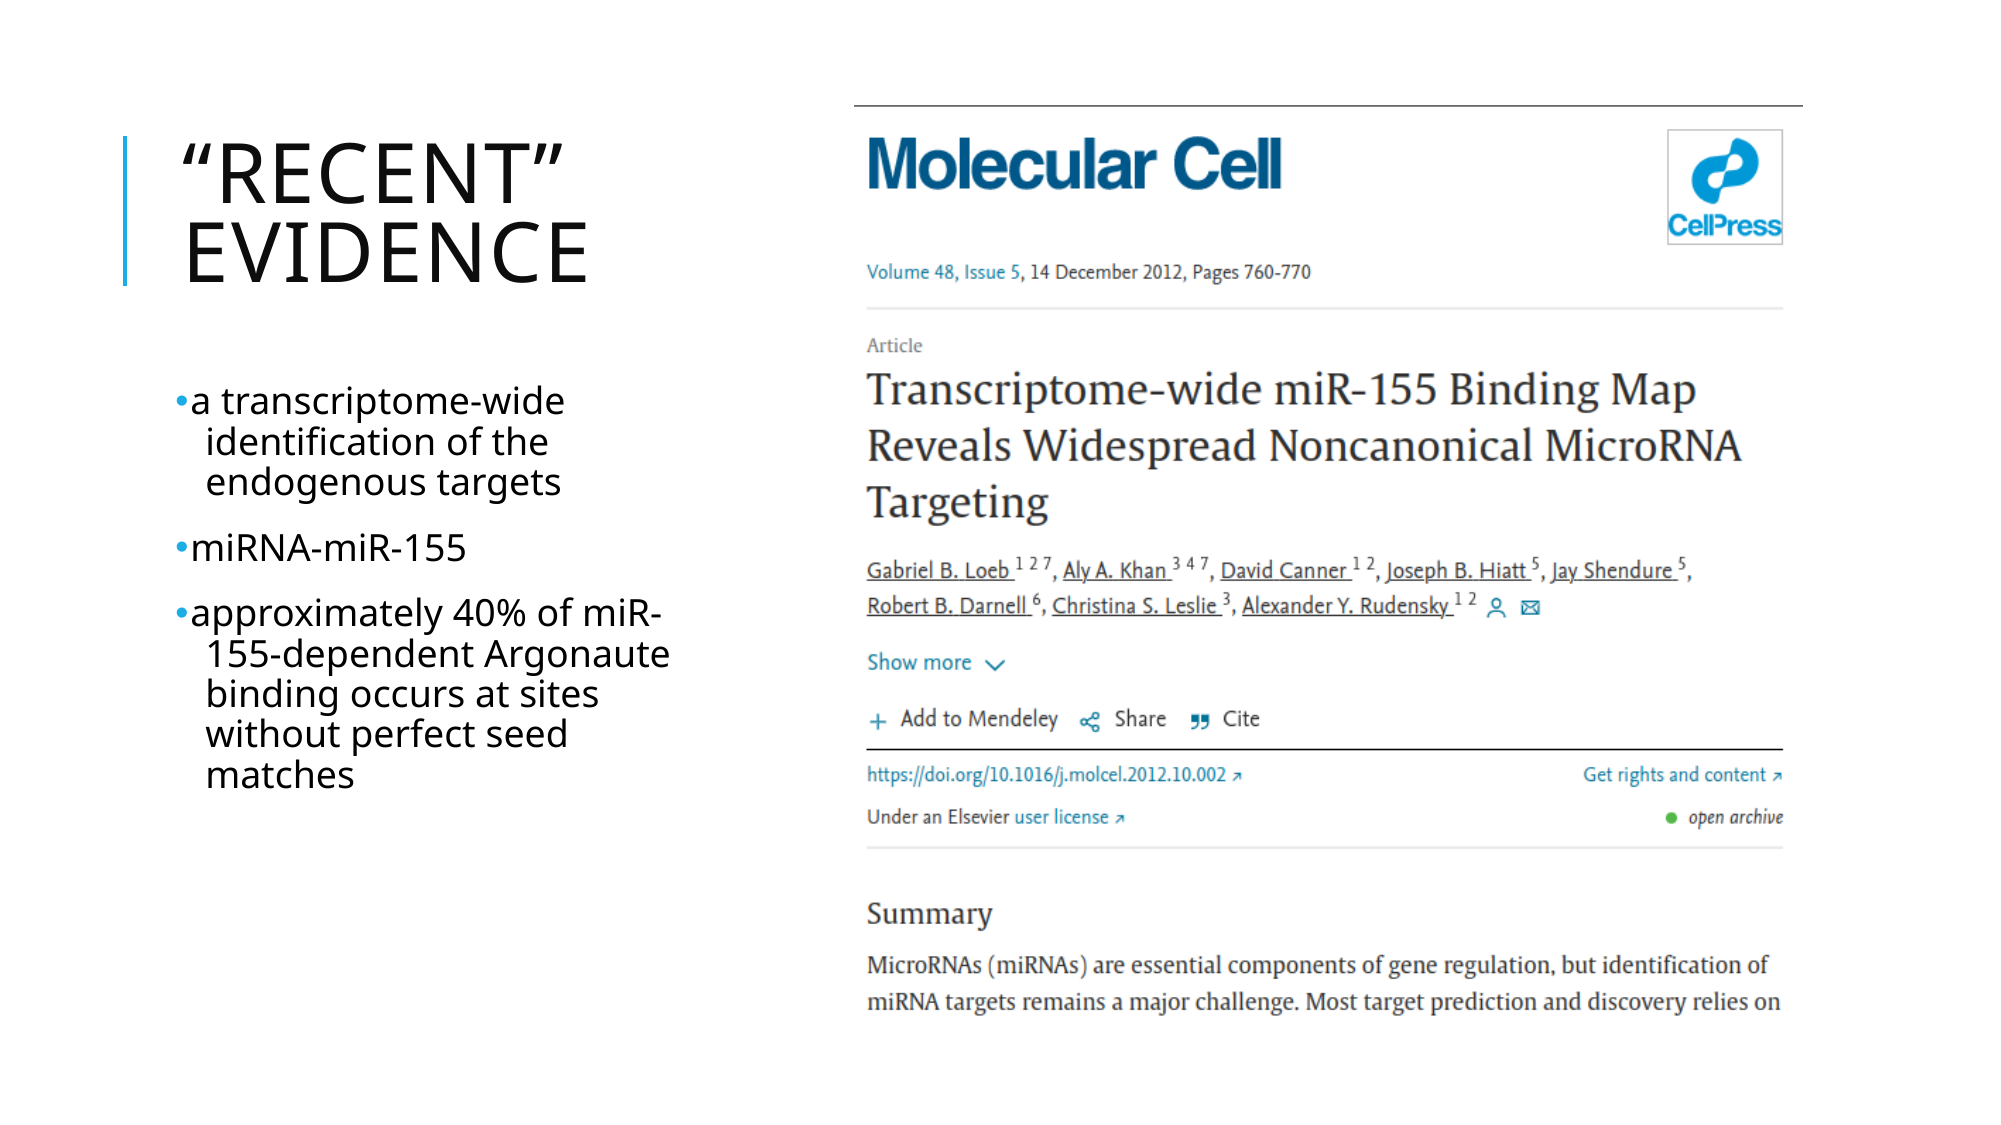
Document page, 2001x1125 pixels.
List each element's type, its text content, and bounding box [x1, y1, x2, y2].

list a transcriptome-wide identification of the endogenous targets miRNA-miR-155 approximately 40% of miR-155-dependent Argonaute binding occurs at sites without perfect seed matches [168, 375, 719, 1021]
picture [854, 104, 1803, 1021]
title “Recent” evidence [168, 96, 753, 343]
